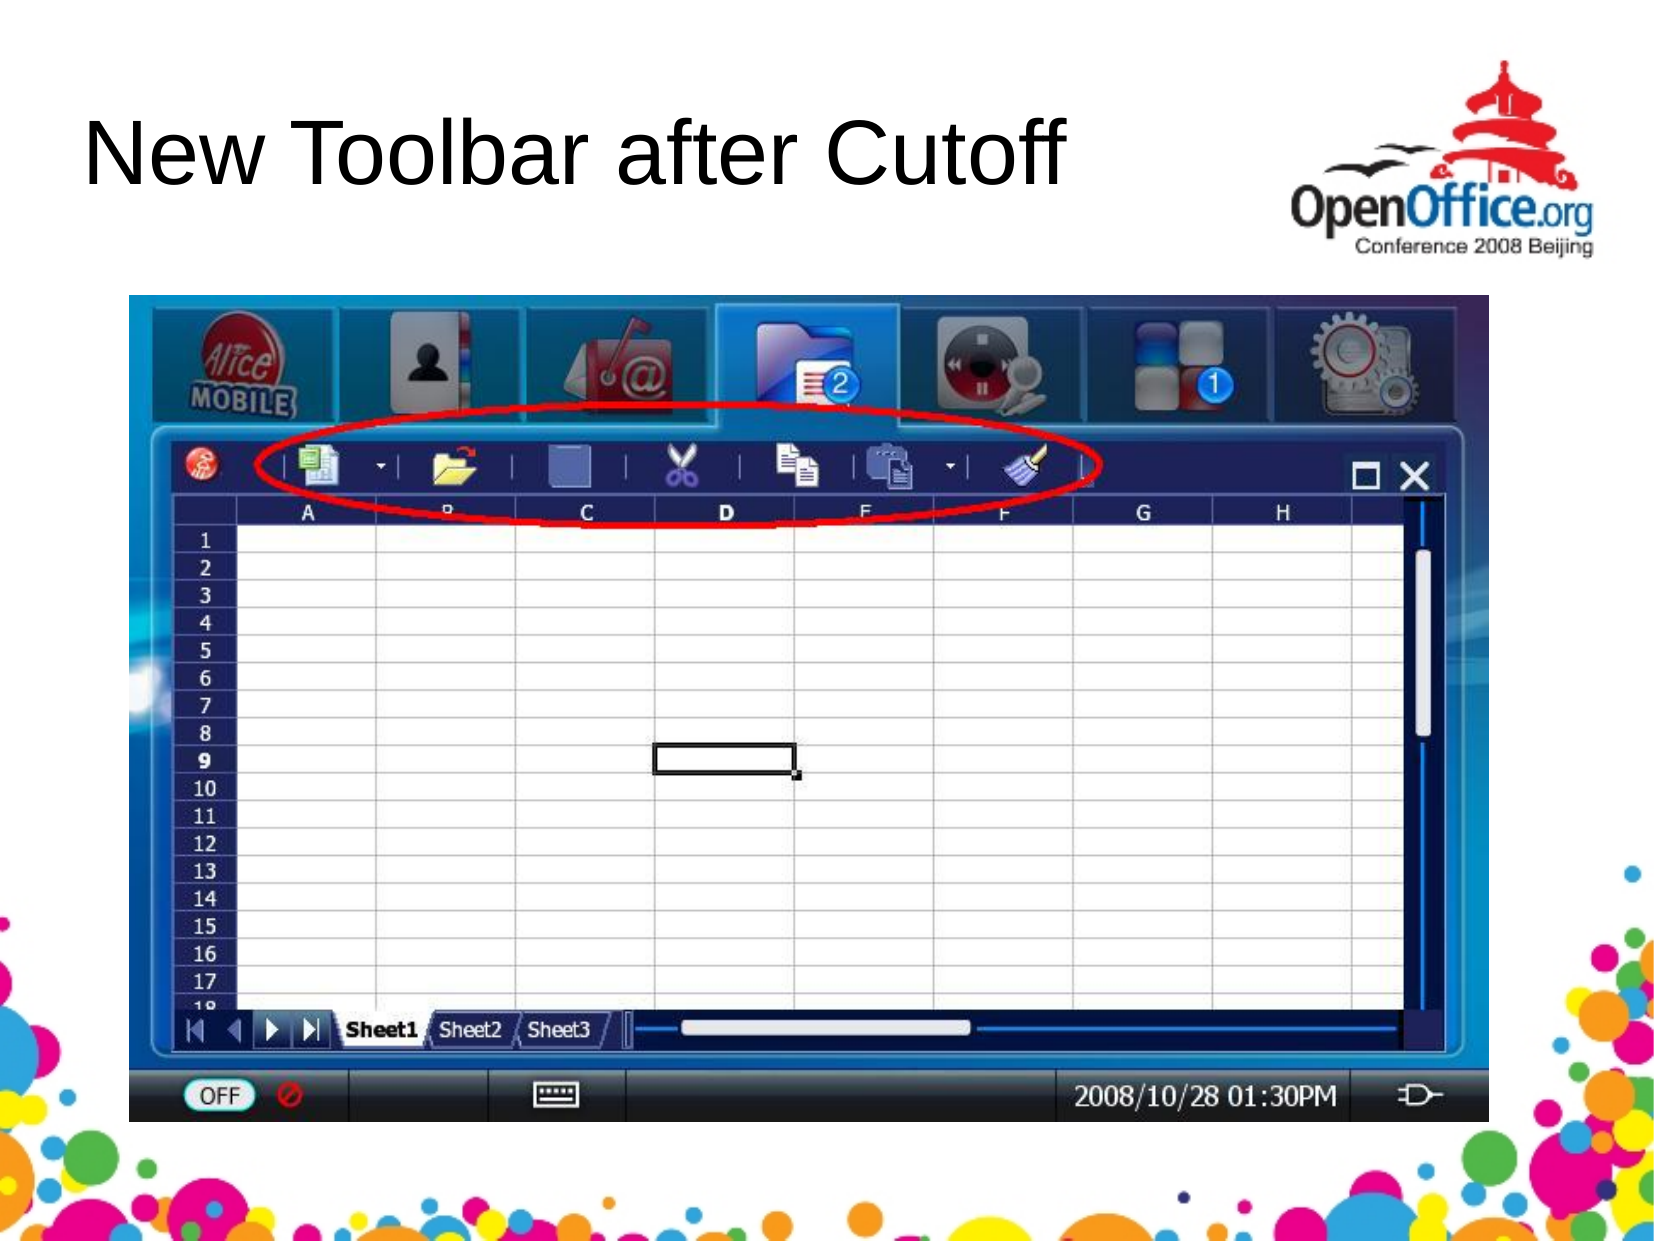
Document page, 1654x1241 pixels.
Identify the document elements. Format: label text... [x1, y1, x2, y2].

title New Toolbar after Cutoff [82, 49, 1571, 257]
picture [0, 0, 1654, 1241]
